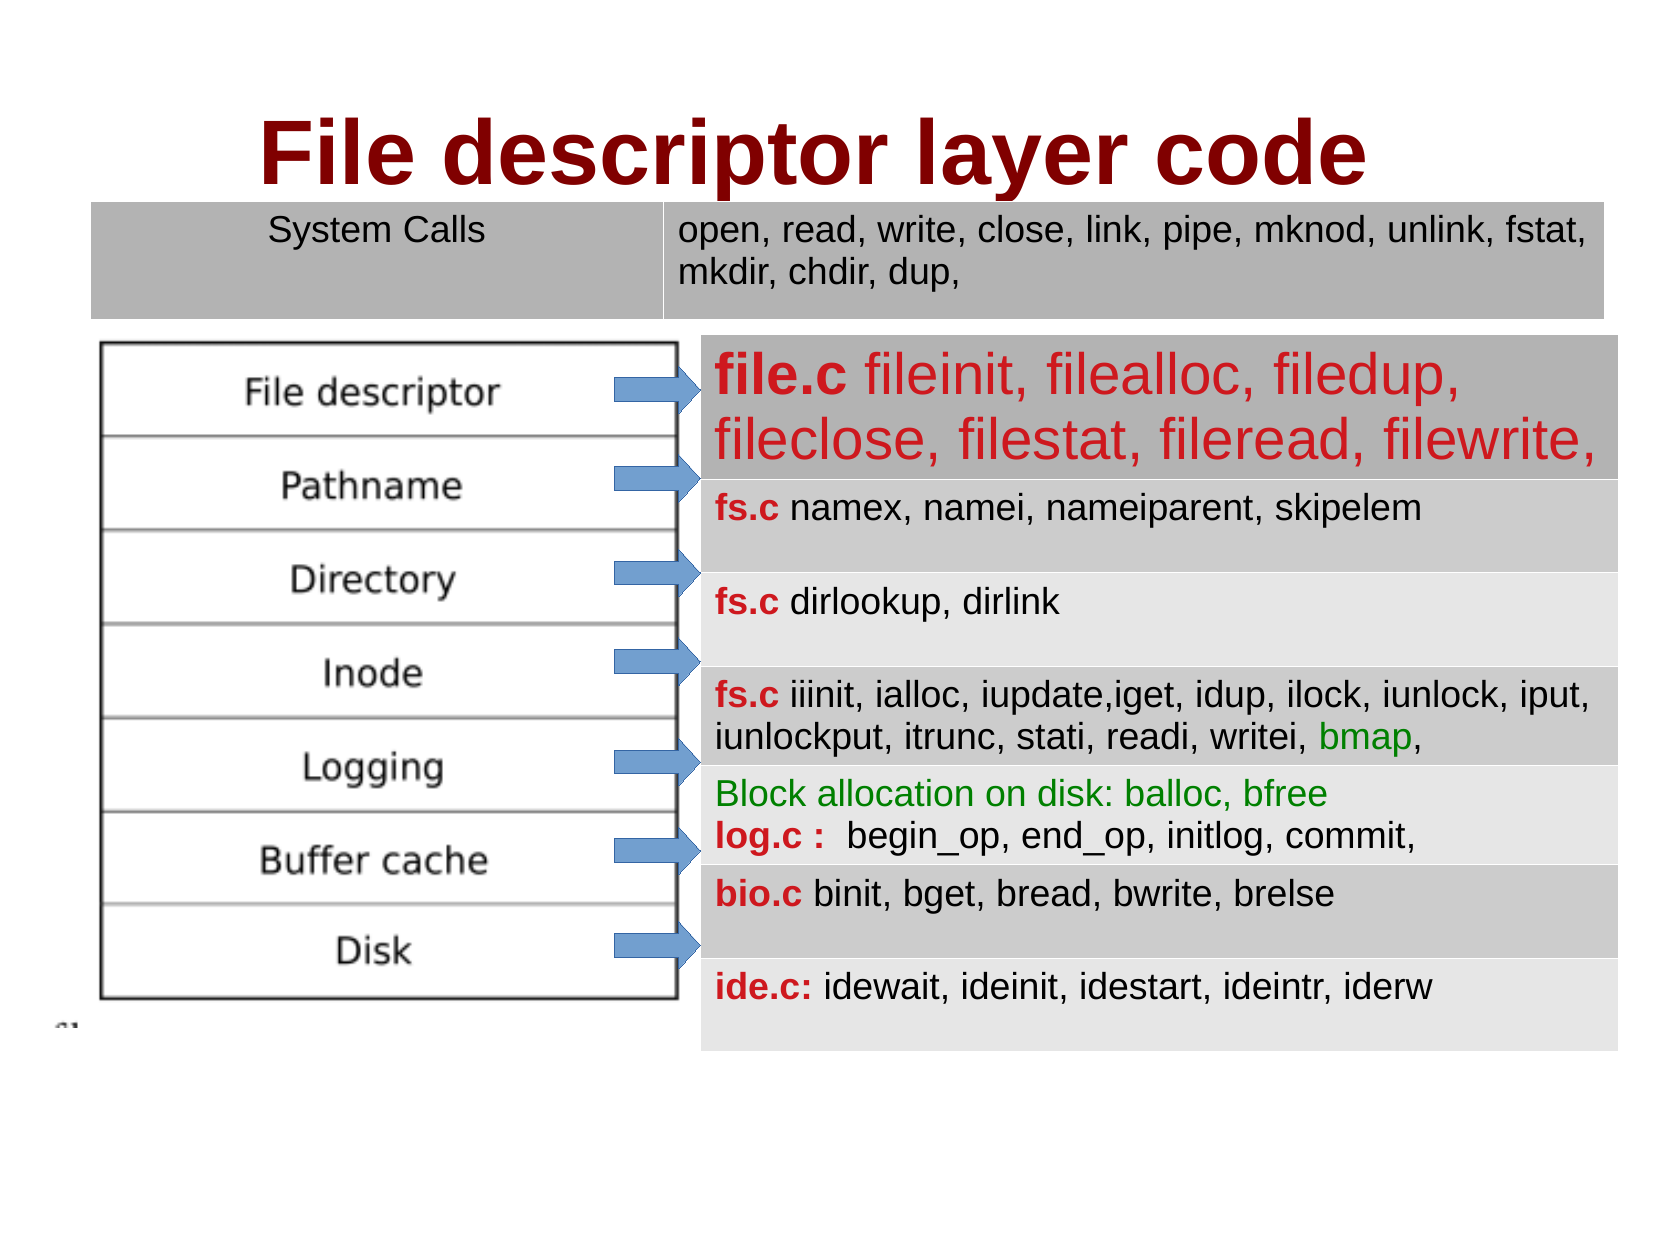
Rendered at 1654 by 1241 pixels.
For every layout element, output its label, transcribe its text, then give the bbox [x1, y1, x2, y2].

picture [47, 310, 726, 1028]
table_cell fs.c namex, namei, nameiparent, skipelem [701, 480, 1618, 572]
text_box [614, 366, 701, 414]
table_header System Calls [91, 202, 663, 319]
text_box [614, 738, 701, 786]
text_box [614, 637, 701, 686]
table_cell ide.c: idewait, ideinit, idestart, ideintr, iderw [701, 959, 1618, 1051]
table_header open, read, write, close, link, pipe, mknod, unlink, fstat, mkdir, chdir, dup, [664, 202, 1604, 319]
text_box [614, 921, 701, 969]
table_cell bio.c binit, bget, bread, bwrite, brelse [701, 865, 1618, 958]
table_cell fs.c iiinit, ialloc, iupdate,iget, idup, ilock, iunlock, iput, iunlockput, itrunc, stati, readi, writei, bmap, [701, 667, 1618, 765]
title File descriptor layer code [82, 49, 1571, 257]
table_cell Block allocation on disk: balloc, bfree log.c : begin_op, end_op, initlog, commit, [701, 766, 1618, 864]
text_box [614, 549, 701, 597]
text_box [614, 454, 701, 503]
table_cell fs.c dirlookup, dirlink [701, 573, 1618, 666]
text_box [614, 827, 701, 875]
table_header file.c fileinit, filealloc, filedup, fileclose, filestat, fileread, filewrite, [701, 335, 1618, 479]
